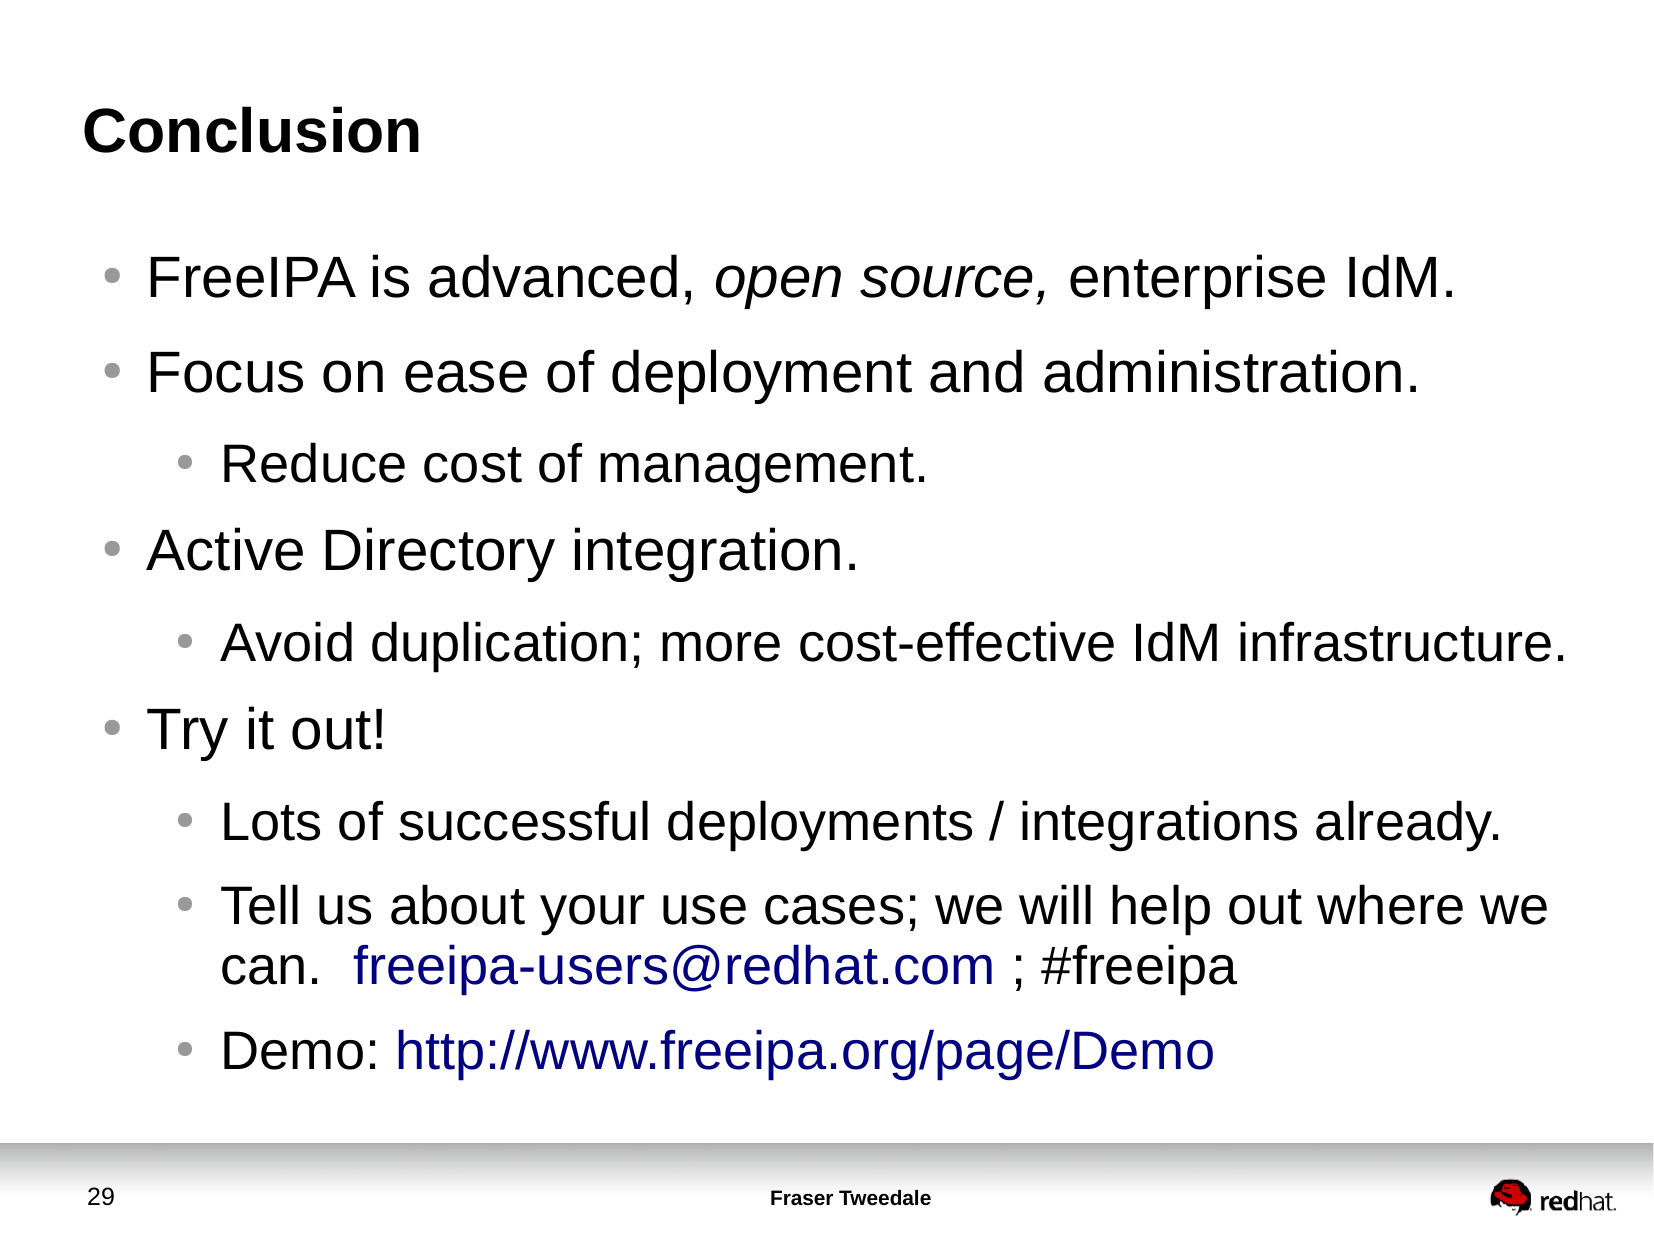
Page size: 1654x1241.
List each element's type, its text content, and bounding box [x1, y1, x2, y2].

picture [0, 1143, 1654, 1241]
list FreeIPA is advanced, open source, enterprise IdM. Focus on ease of deployment and administration. Reduce cost of management. Active Directory integration. Avoid duplication; more cost-effective IdM infrastructure. Try it out! Lots of successful deployments / integrations already. Tell us about your use cases; we will help out where we can. freeipa-users@redhat.com ; #freeipa Demo: http://www.freeipa.org/page/Demo [86, 244, 1576, 1081]
title Conclusion [82, 37, 1571, 226]
